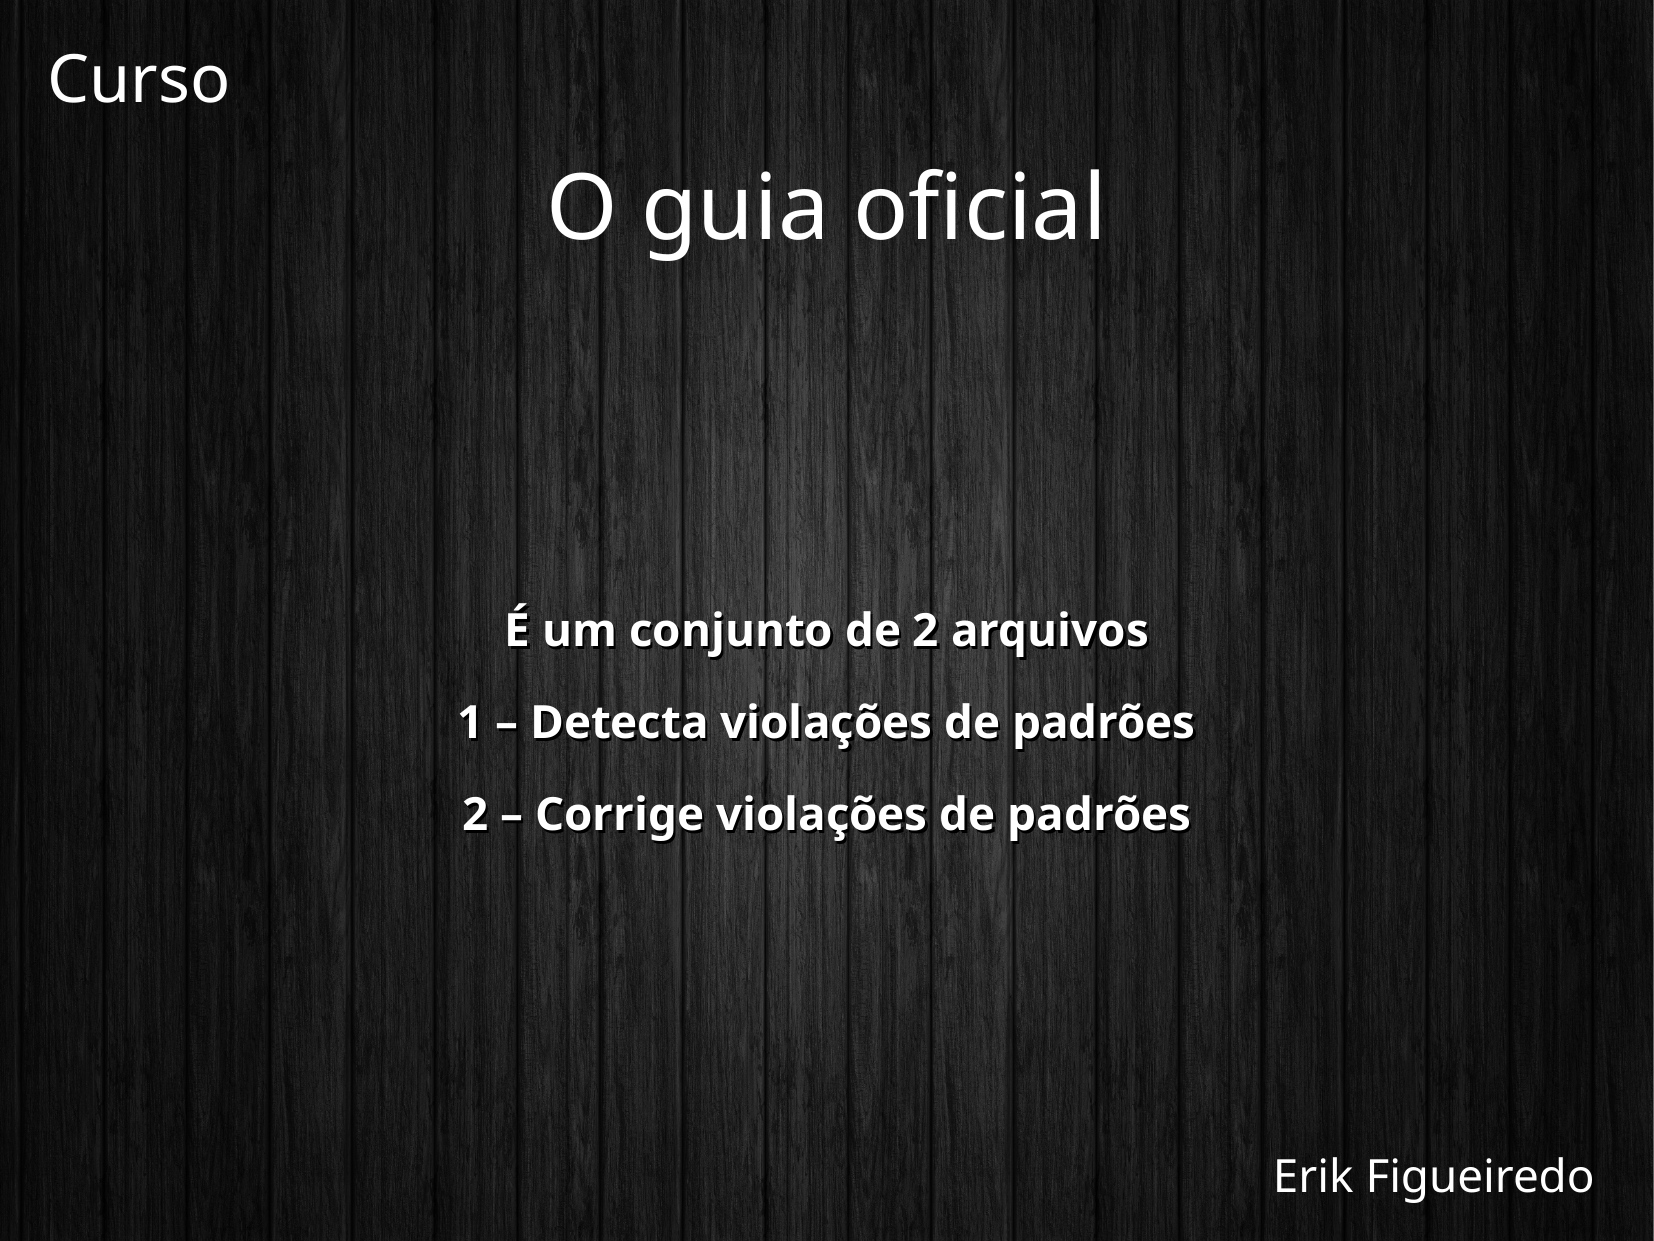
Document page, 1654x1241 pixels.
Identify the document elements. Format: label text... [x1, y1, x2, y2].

title O guia oficial [82, 129, 1571, 278]
picture [0, 0, 1654, 1241]
list É um conjunto de 2 arquivos 1 – Detecta violações de padrões 2 – Corrige violações de padrões [82, 311, 1571, 1131]
text_box Curso [47, 35, 1087, 119]
text_box Erik Figueiredo [768, 1133, 1595, 1217]
